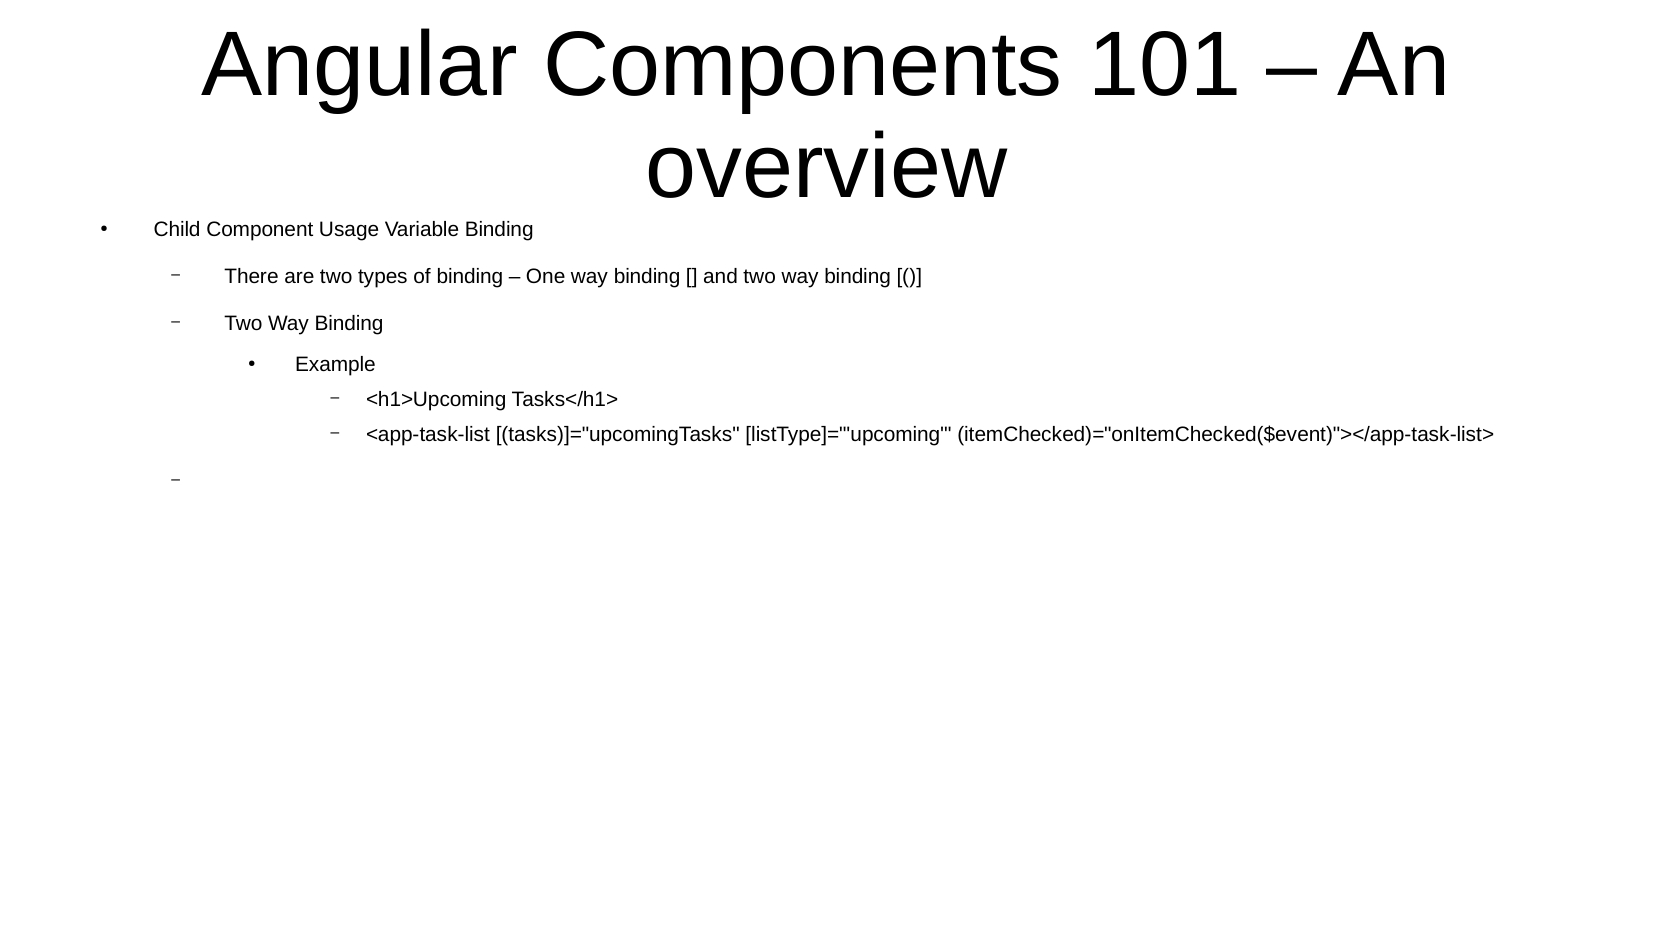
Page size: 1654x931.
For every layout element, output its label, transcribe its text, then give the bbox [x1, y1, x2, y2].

title Angular Components 101 – An overview [82, 12, 1571, 217]
list Child Component Usage Variable Binding There are two types of binding – One way binding [] and two way binding [()] Two Way Binding Example <h1>Upcoming Tasks</h1> <app-task-list [(tasks)]="upcomingTasks" [listType]="'upcoming'" (itemChecked)="onItemChecked($event)"></app-task-list> [82, 217, 1636, 916]
